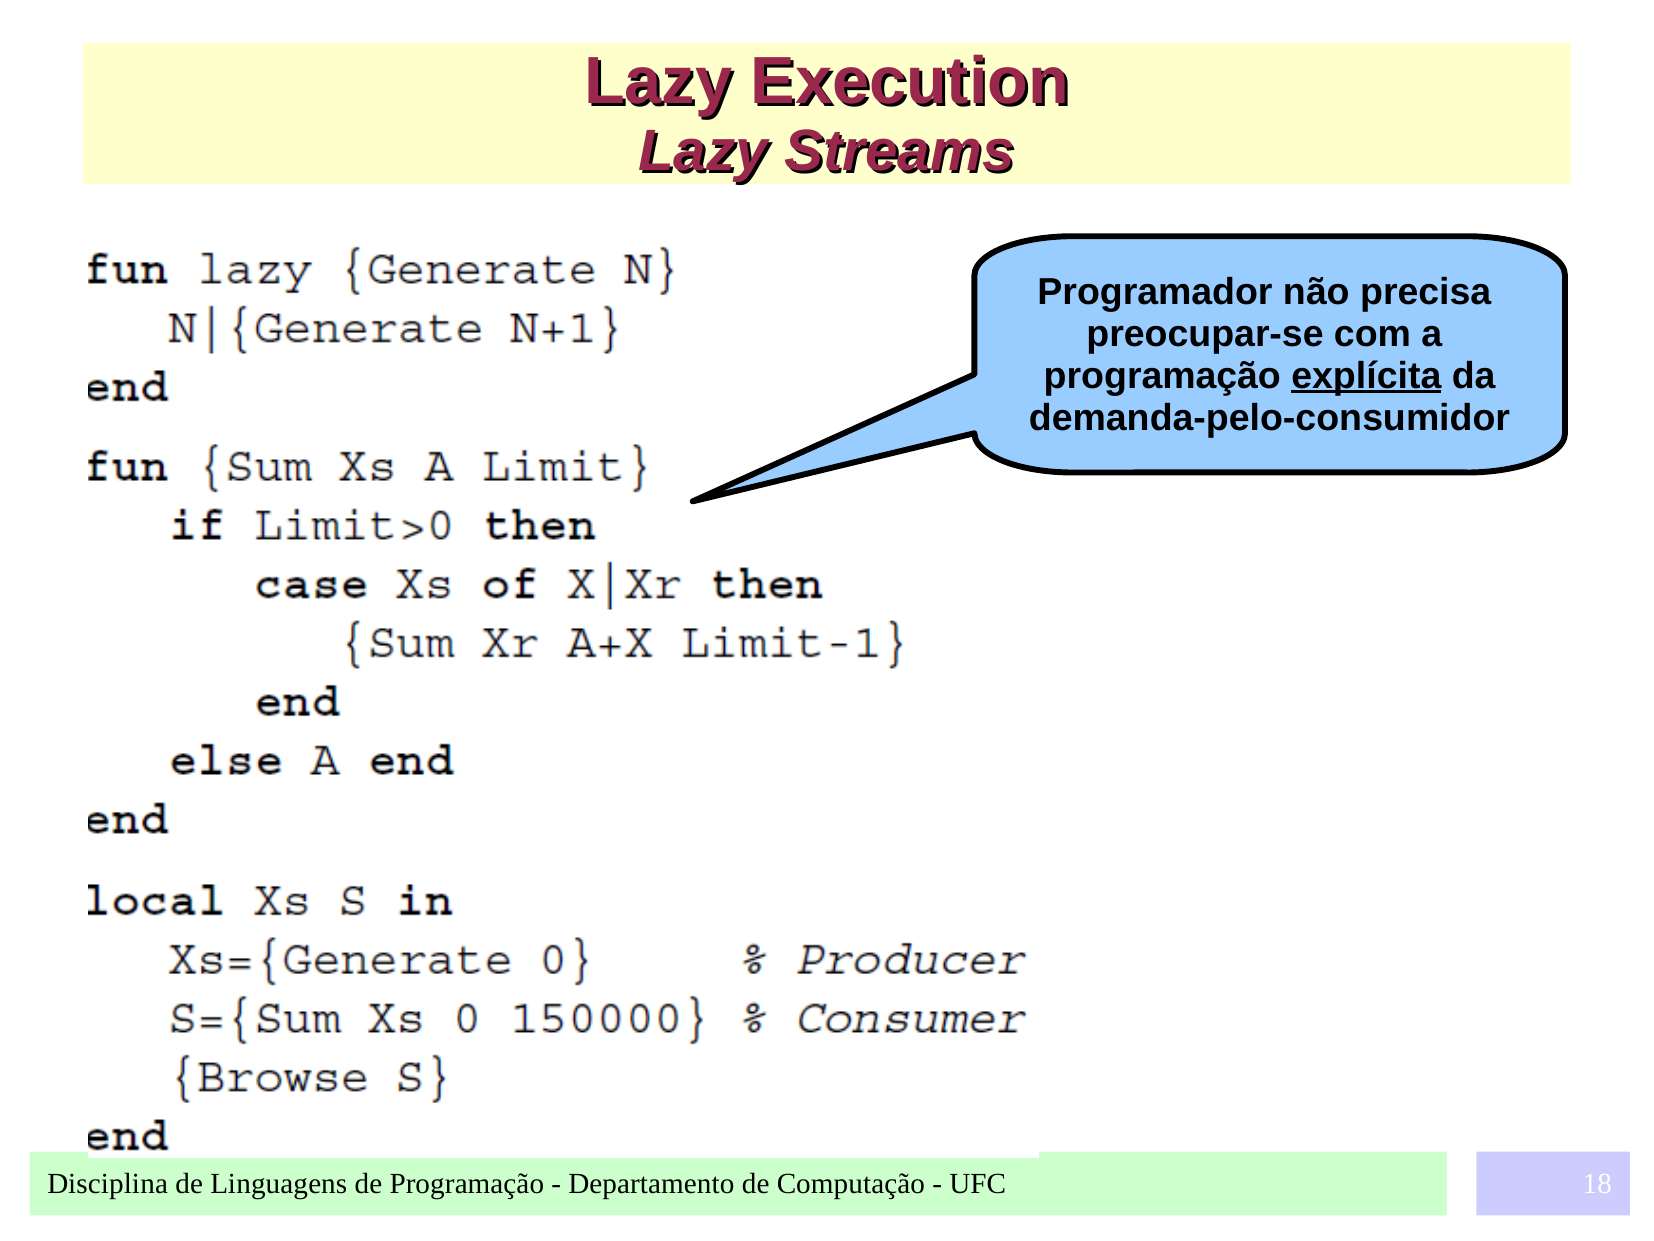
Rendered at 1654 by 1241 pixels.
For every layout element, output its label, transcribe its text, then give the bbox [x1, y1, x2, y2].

title Lazy Execution Lazy Streams [82, 42, 1571, 184]
picture [88, 242, 1039, 1158]
text_box Programador não precisa preocupar-se com a programação explícita da demanda-pelo-consumidor [692, 236, 1566, 502]
